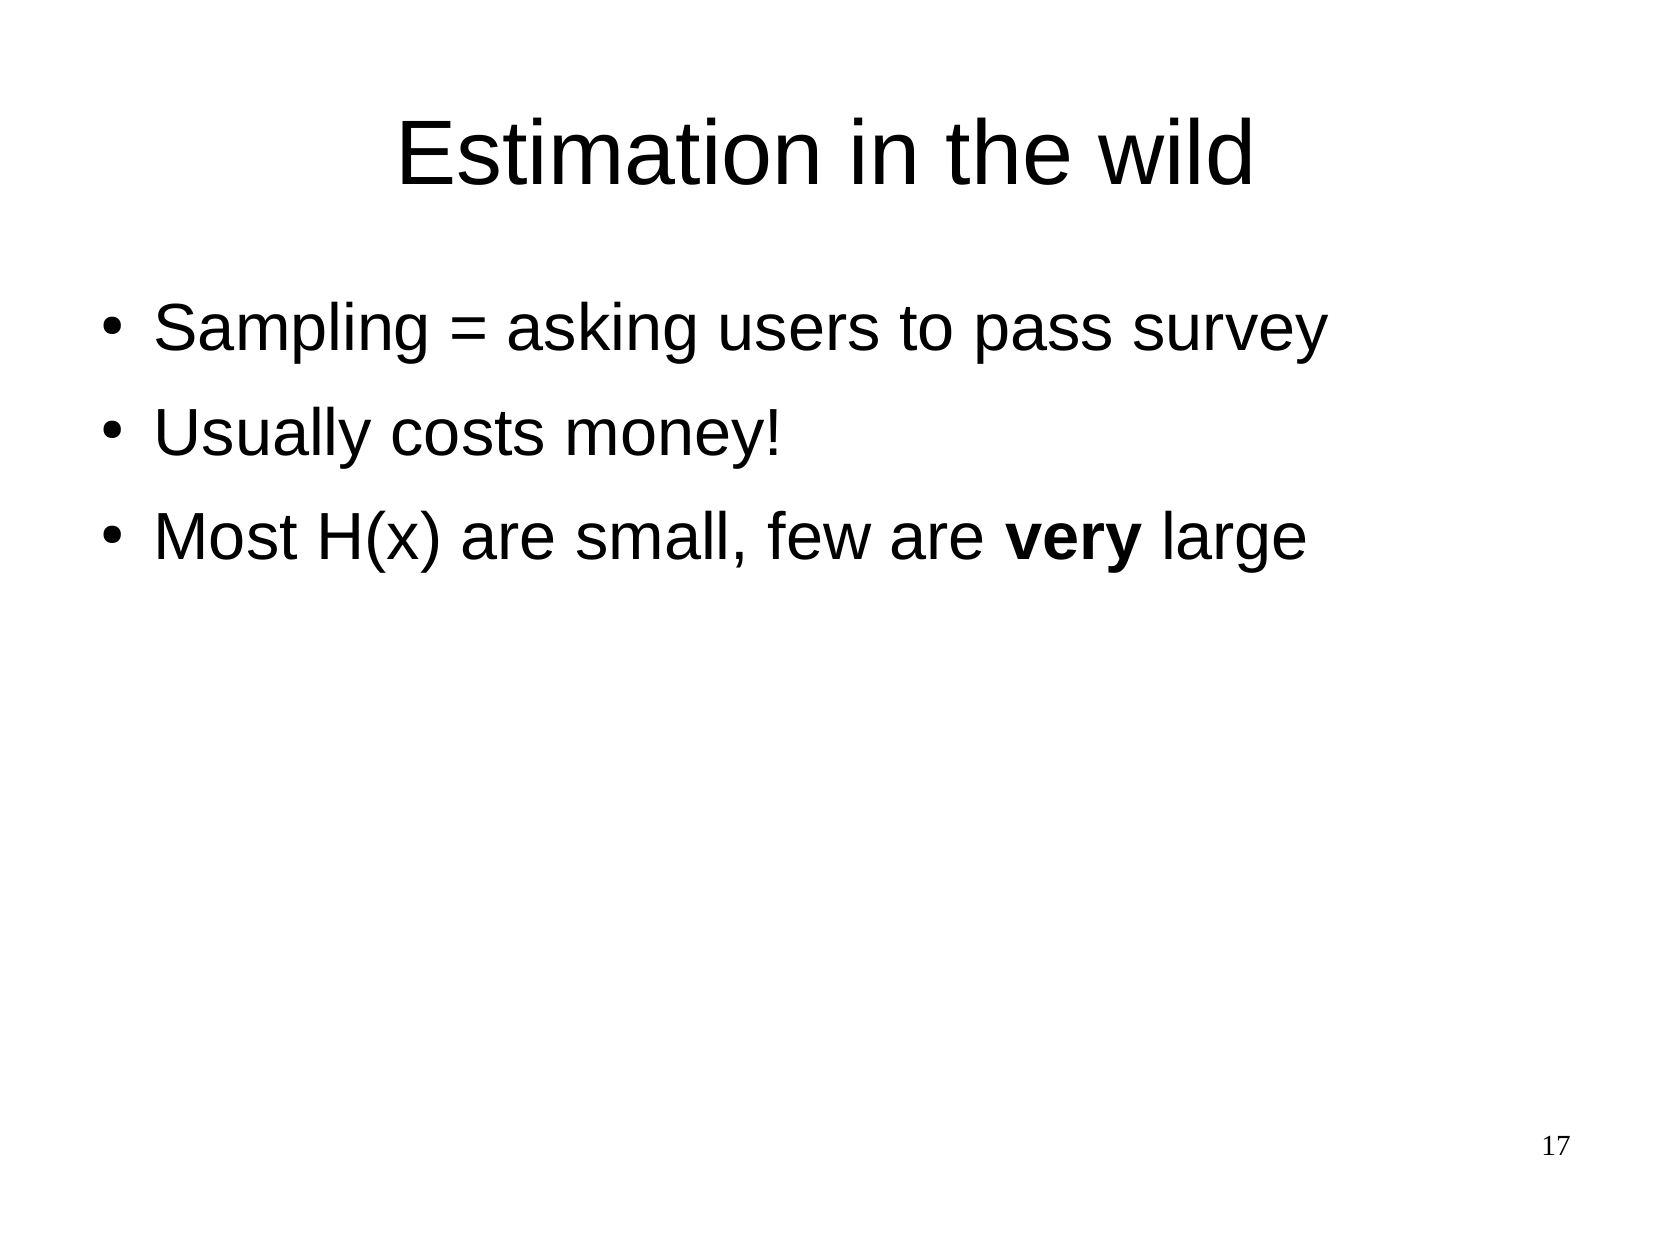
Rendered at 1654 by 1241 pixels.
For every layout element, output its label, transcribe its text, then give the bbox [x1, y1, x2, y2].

list Sampling = asking users to pass survey Usually costs money! Most H(x) are small, few are very large [82, 290, 1571, 1156]
title Estimation in the wild [82, 49, 1571, 257]
